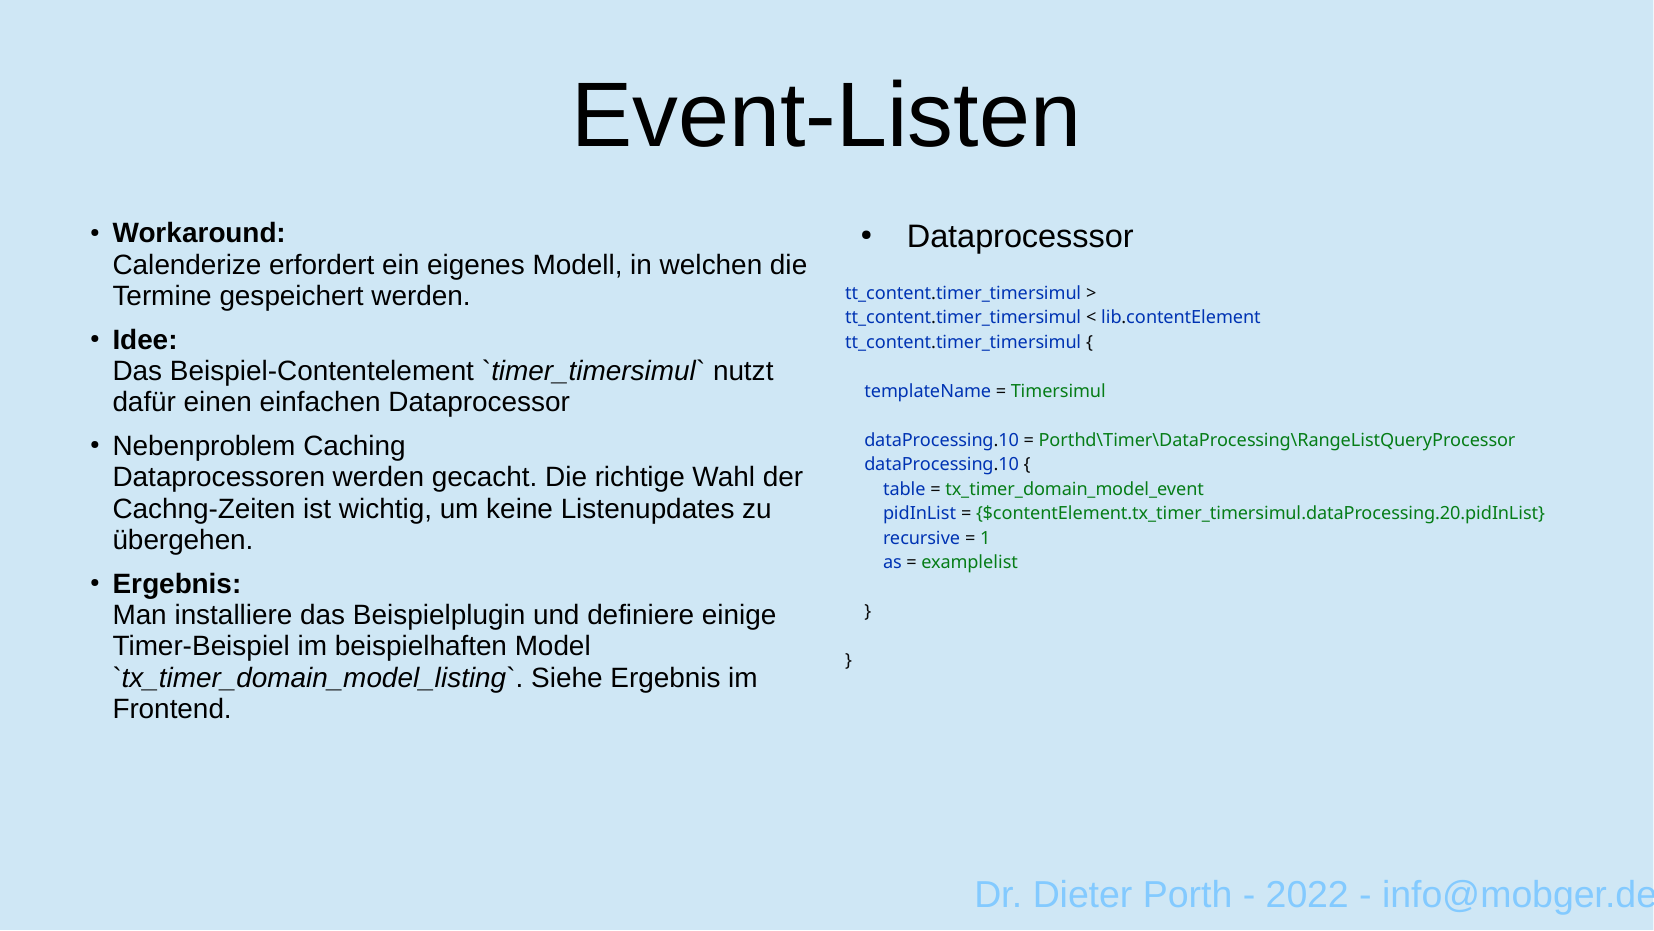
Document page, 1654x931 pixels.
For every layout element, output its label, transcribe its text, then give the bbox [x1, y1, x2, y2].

title Dr. Dieter Porth - 2022 - info@mobger.de [959, 859, 1654, 931]
list Dataprocesssor tt_content.timer_timersimul > tt_content.timer_timersimul < lib.contentElement tt_content.timer_timersimul { templateName = Timersimul dataProcessing.10 = Porthd\Timer\DataProcessing\RangeListQueryProcessor dataProcessing.10 { table = tx_timer_domain_model_event pidInList = {$contentElement.tx_timer_timersimul.dataProcessing.20.pidInList} recursive = 1 as = examplelist } } [845, 217, 1572, 697]
title Event-Listen [82, 37, 1571, 193]
list Workaround: Calenderize erfordert ein eigenes Modell, in welchen die Termine gespeichert werden. Idee: Das Beispiel-Contentelement `timer_timersimul` nutzt dafür einen einfachen Dataprocessor Nebenproblem Caching Dataprocessoren werden gecacht. Die richtige Wahl der Cachng-Zeiten ist wichtig, um keine Listenupdates zu übergehen. Ergebnis: Man installiere das Beispielplugin und definiere einige Timer-Beispiel im beispielhaften Model `tx_timer_domain_model_listing`. Siehe Ergebnis im Frontend. [82, 217, 809, 758]
